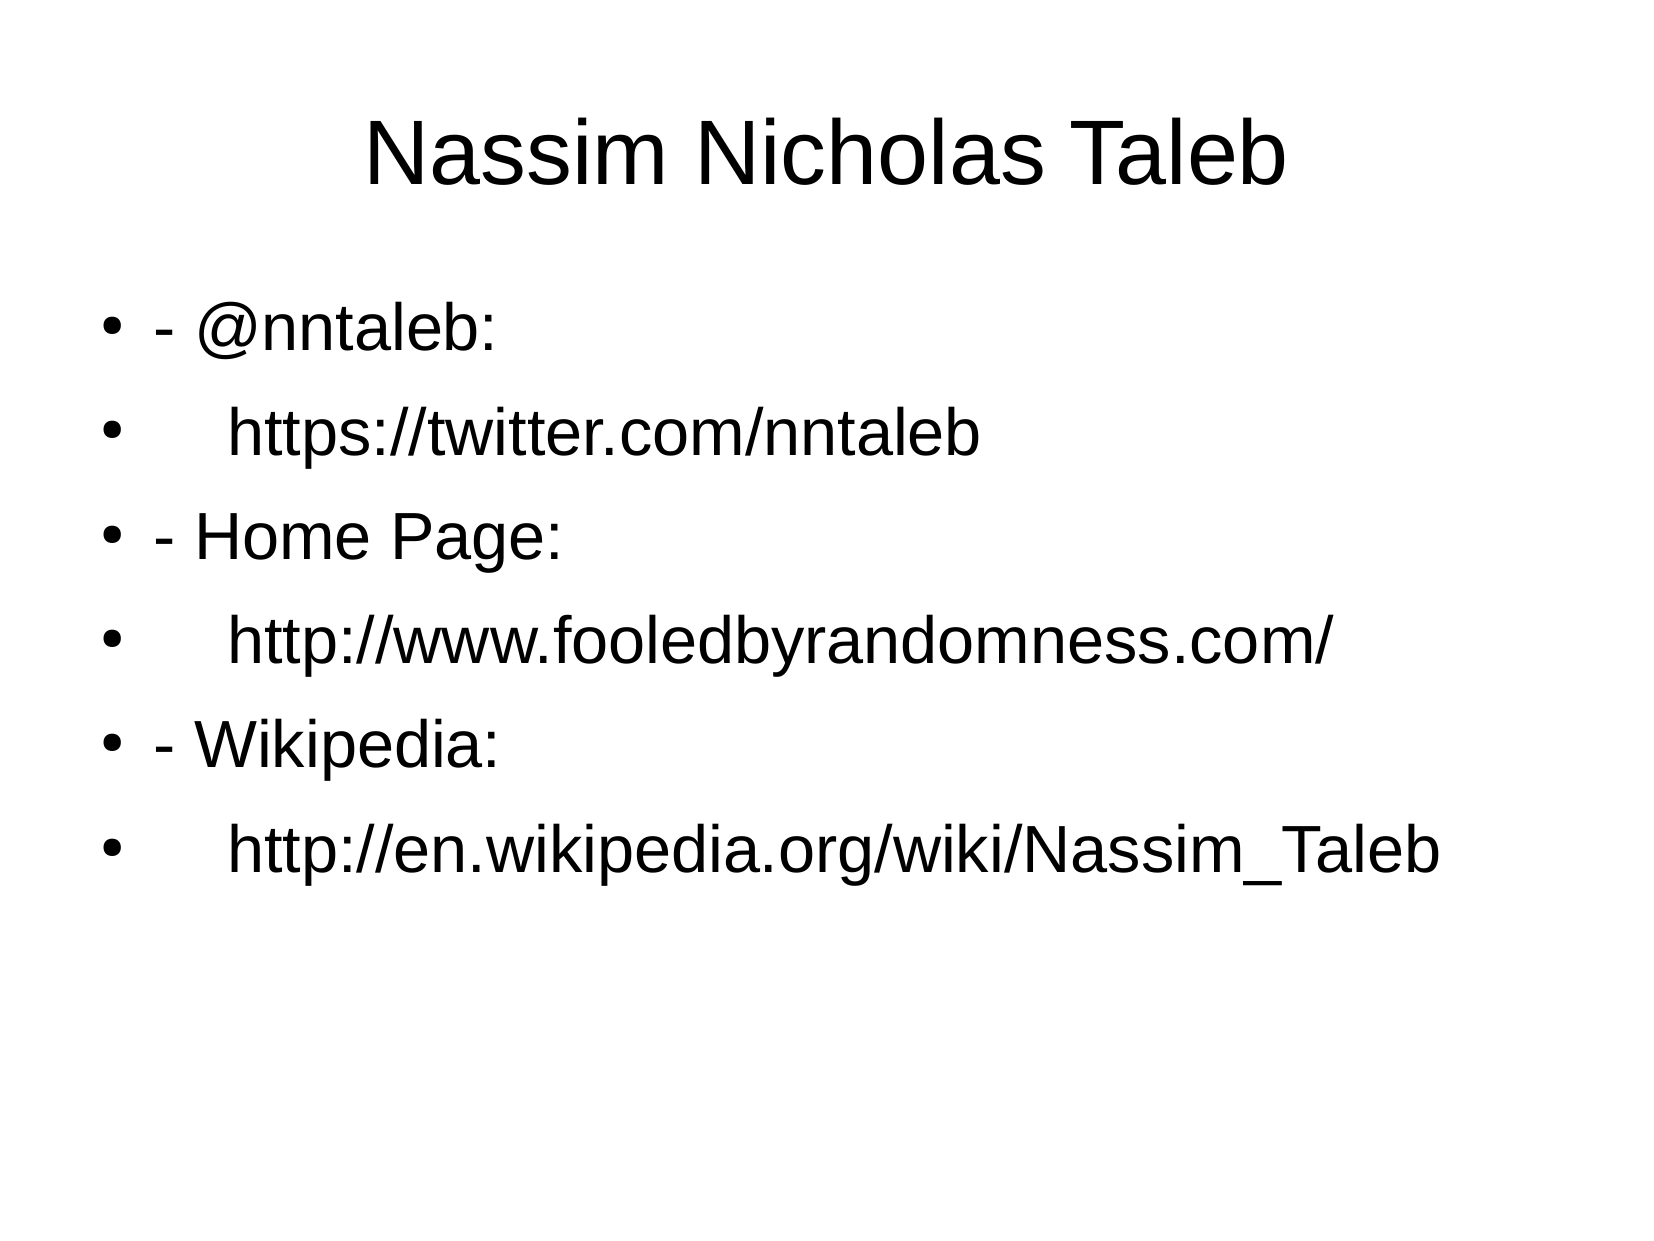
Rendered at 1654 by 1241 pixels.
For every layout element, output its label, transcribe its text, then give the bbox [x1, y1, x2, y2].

list - @nntaleb: https://twitter.com/nntaleb - Home Page: http://www.fooledbyrandomness.com/ - Wikipedia: http://en.wikipedia.org/wiki/Nassim_Taleb [82, 290, 1571, 1010]
title Nassim Nicholas Taleb [82, 49, 1571, 257]
